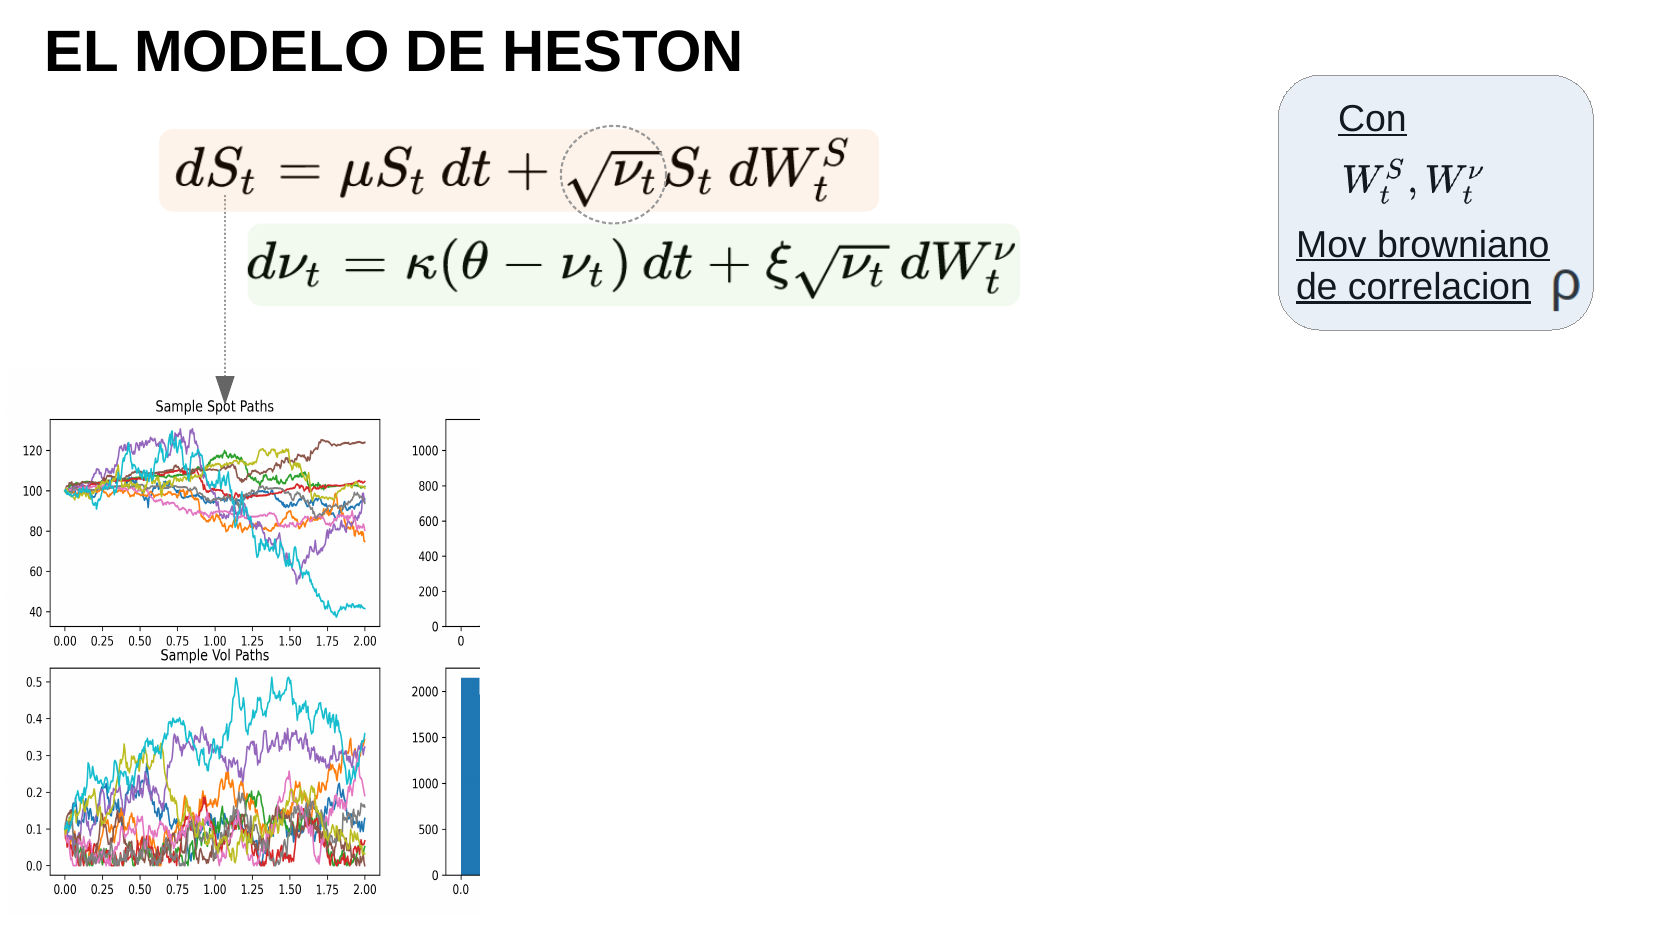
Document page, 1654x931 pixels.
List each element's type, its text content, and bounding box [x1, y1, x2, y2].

picture [2, 367, 480, 916]
picture [135, 119, 1052, 315]
text_box [159, 129, 880, 212]
text_box Con Mov browniano de correlacion [1584, 90, 1597, 315]
text_box [247, 223, 1021, 307]
text_box [1278, 75, 1594, 331]
text_box EL MODELO DE HESTON [30, 11, 1546, 92]
